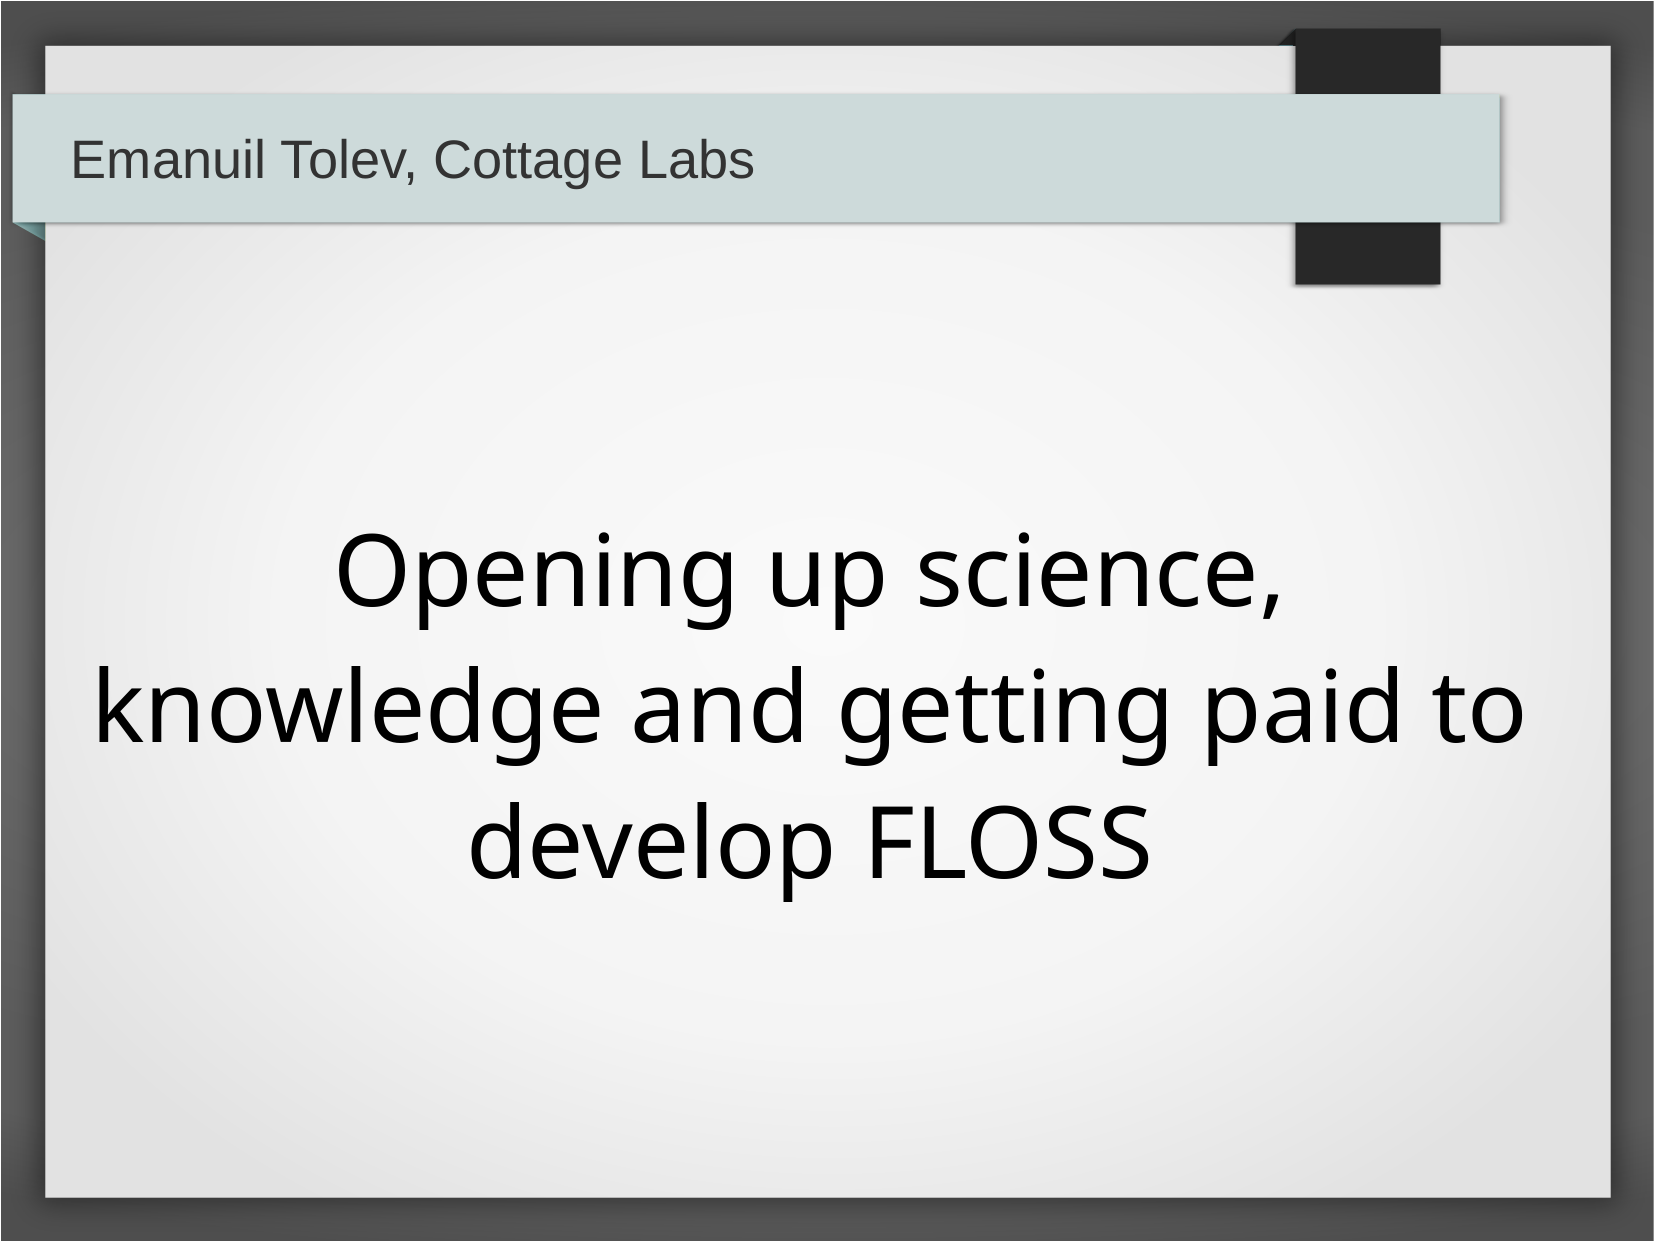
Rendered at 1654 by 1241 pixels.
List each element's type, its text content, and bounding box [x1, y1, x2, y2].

picture [1, 1, 1654, 1241]
subtitle Opening up science, knowledge and getting paid to develop FLOSS [82, 343, 1538, 1063]
title Emanuil Tolev, Cottage Labs [70, 106, 1229, 213]
